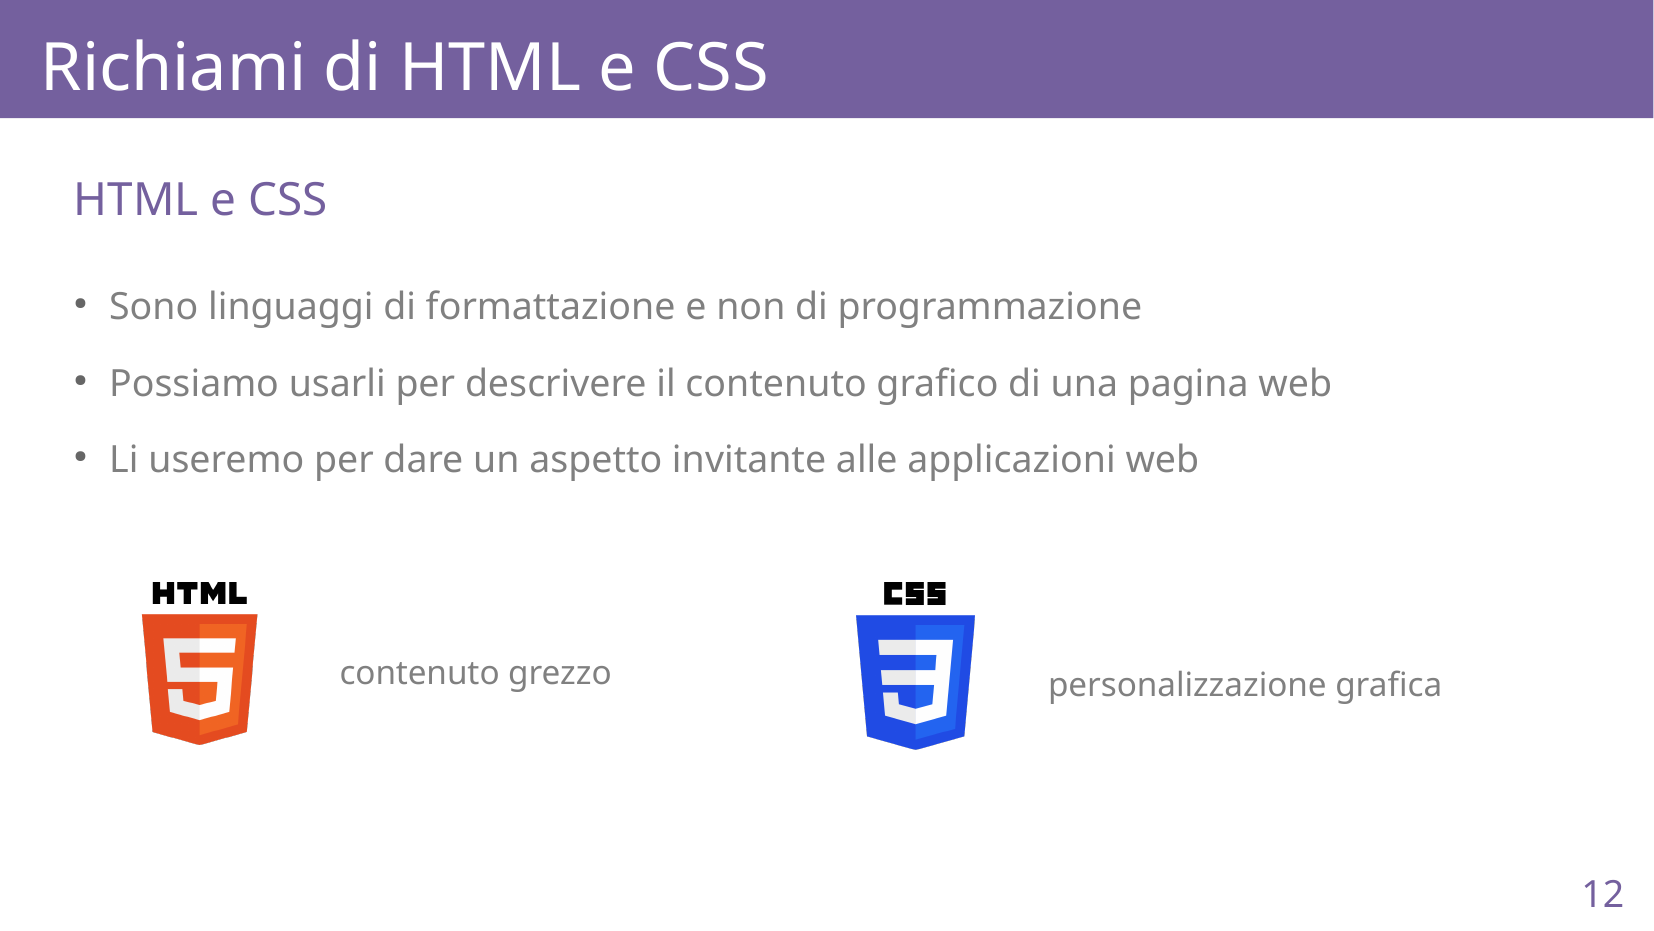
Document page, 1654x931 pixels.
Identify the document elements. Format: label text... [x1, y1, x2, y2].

picture [856, 582, 975, 750]
picture [118, 582, 281, 745]
text_box <numero> [1513, 860, 1654, 931]
text_box [0, 0, 1654, 119]
text_box HTML e CSS [59, 158, 1107, 229]
text_box Richiami di HTML e CSS [25, 11, 666, 107]
text_box Sono linguaggi di formattazione e non di programmazione Possiamo usarli per descrivere il contenuto grafico di una pagina web Li useremo per dare un aspetto invitante alle applicazioni web [59, 246, 1599, 464]
text_box contenuto grezzo [324, 641, 650, 702]
text_box personalizzazione grafica [1033, 654, 1506, 759]
